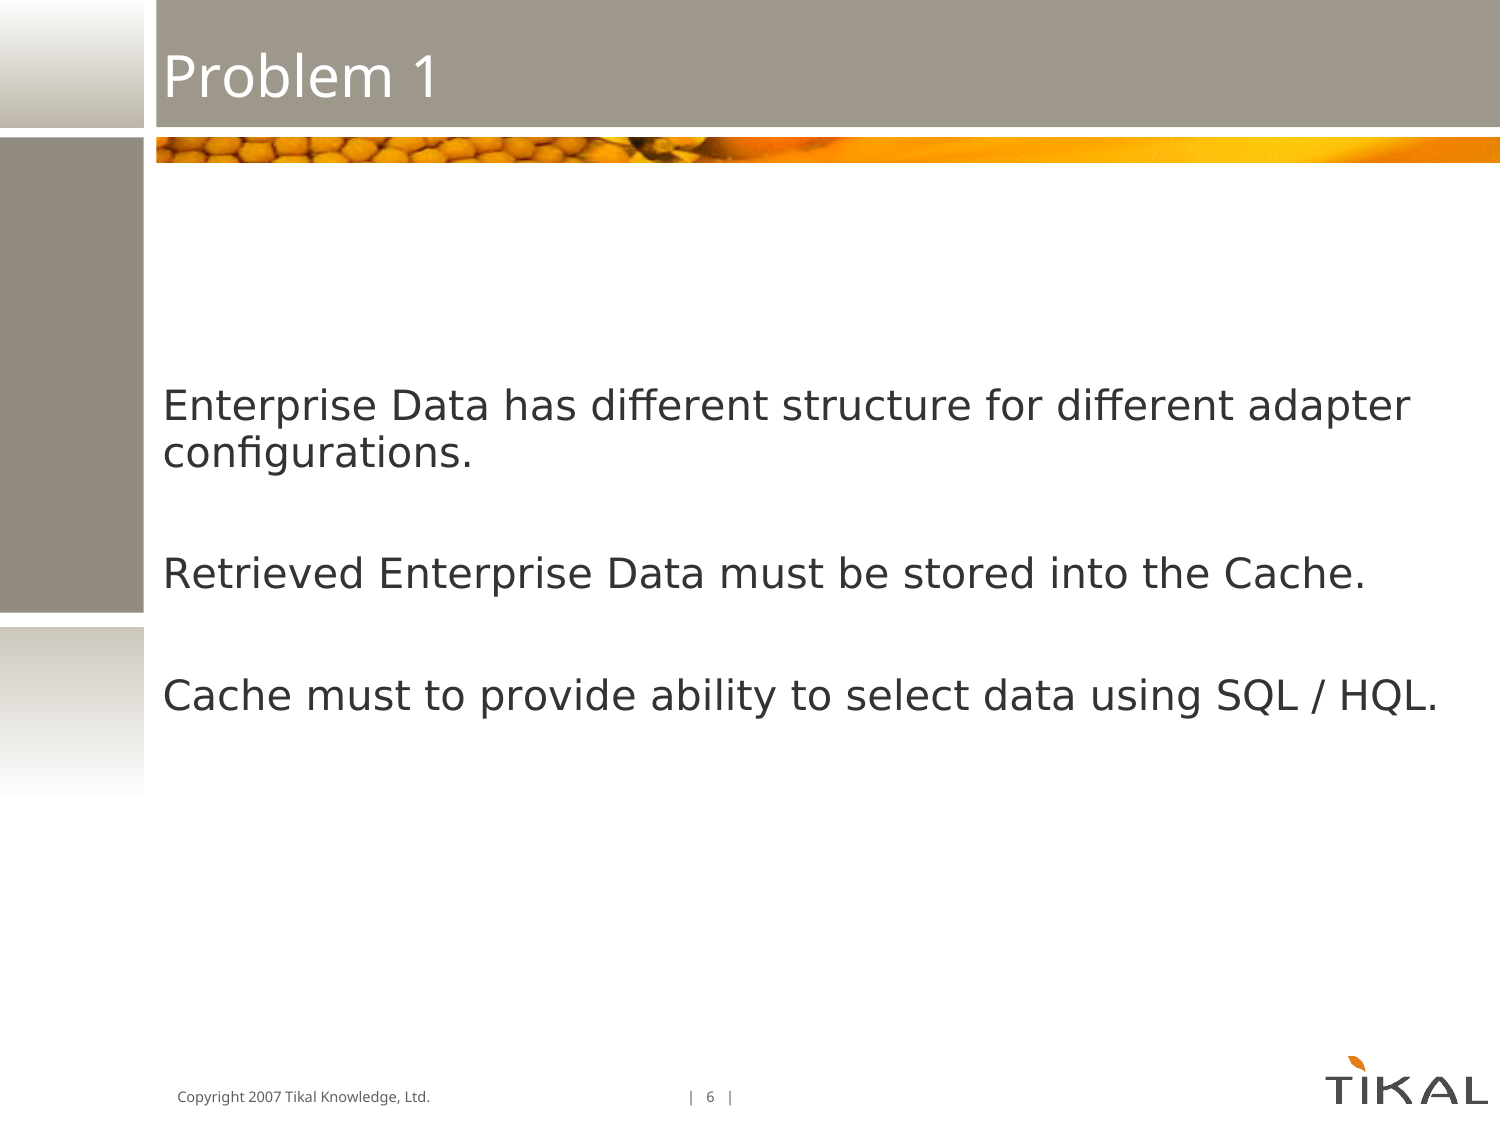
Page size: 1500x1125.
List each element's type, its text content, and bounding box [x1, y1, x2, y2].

picture [1312, 1034, 1500, 1125]
picture [156, 137, 1500, 163]
subtitle Enterprise Data has different structure for different adapter configurations. Retrieved Enterprise Data must be stored into the Cache. Cache must to provide ability to select data using SQL / HQL. [162, 194, 1474, 1030]
title Problem 1 [162, 32, 1449, 117]
